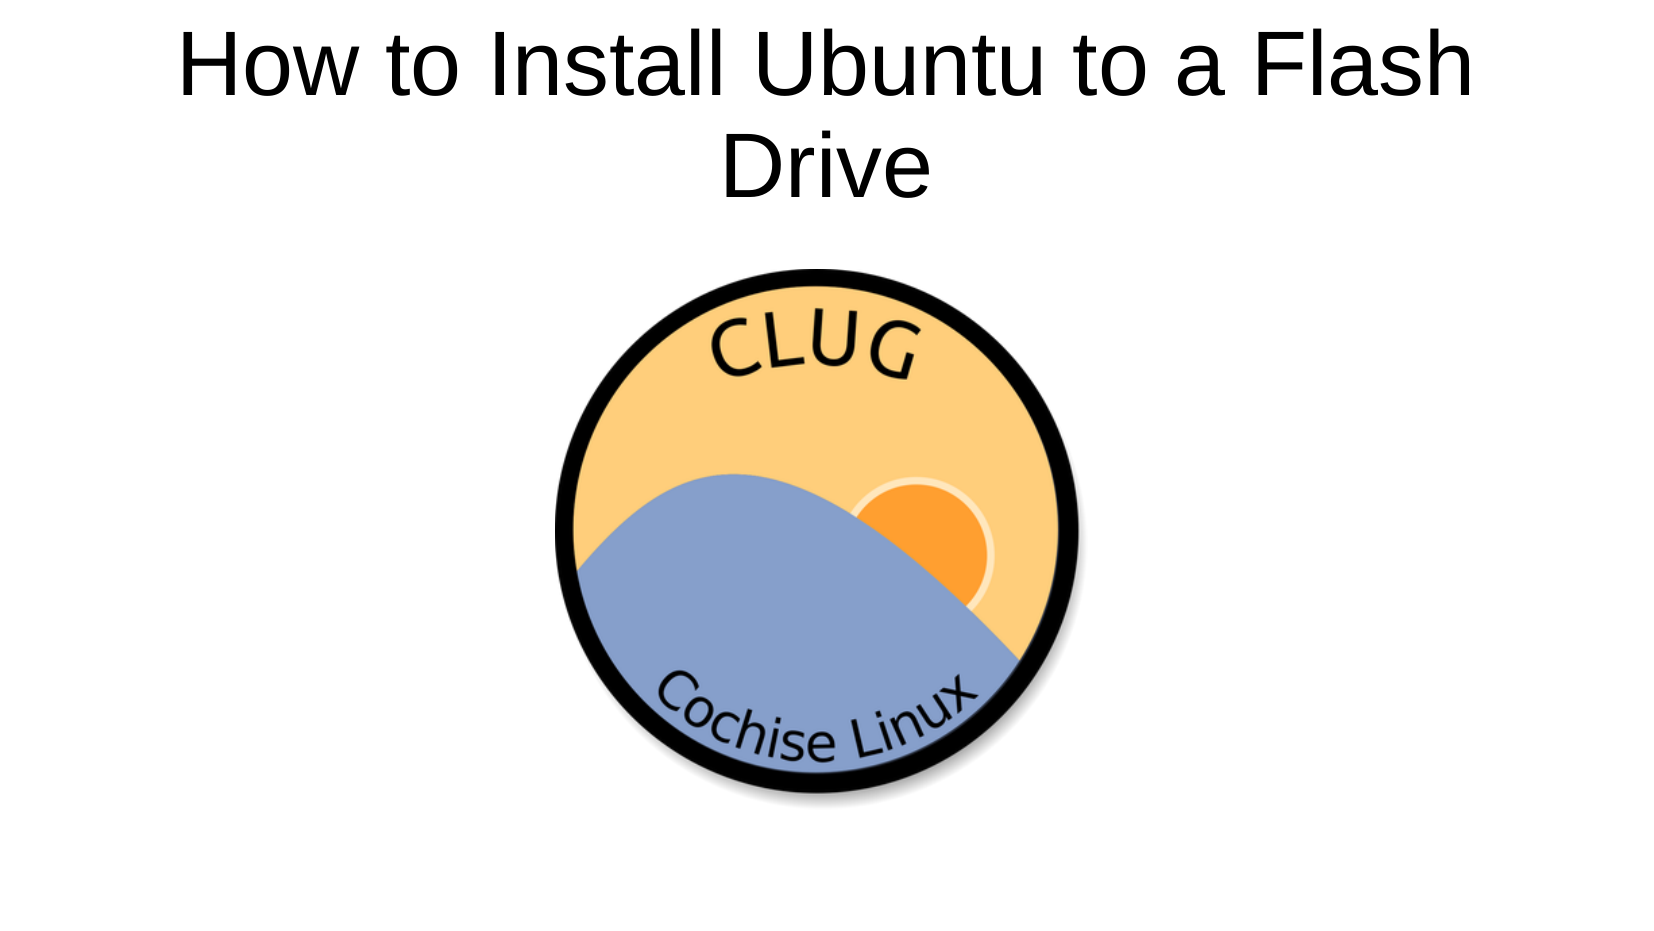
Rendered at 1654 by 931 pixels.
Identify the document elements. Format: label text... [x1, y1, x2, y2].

title How to Install Ubuntu to a Flash Drive [82, 12, 1571, 218]
picture [555, 269, 1088, 810]
